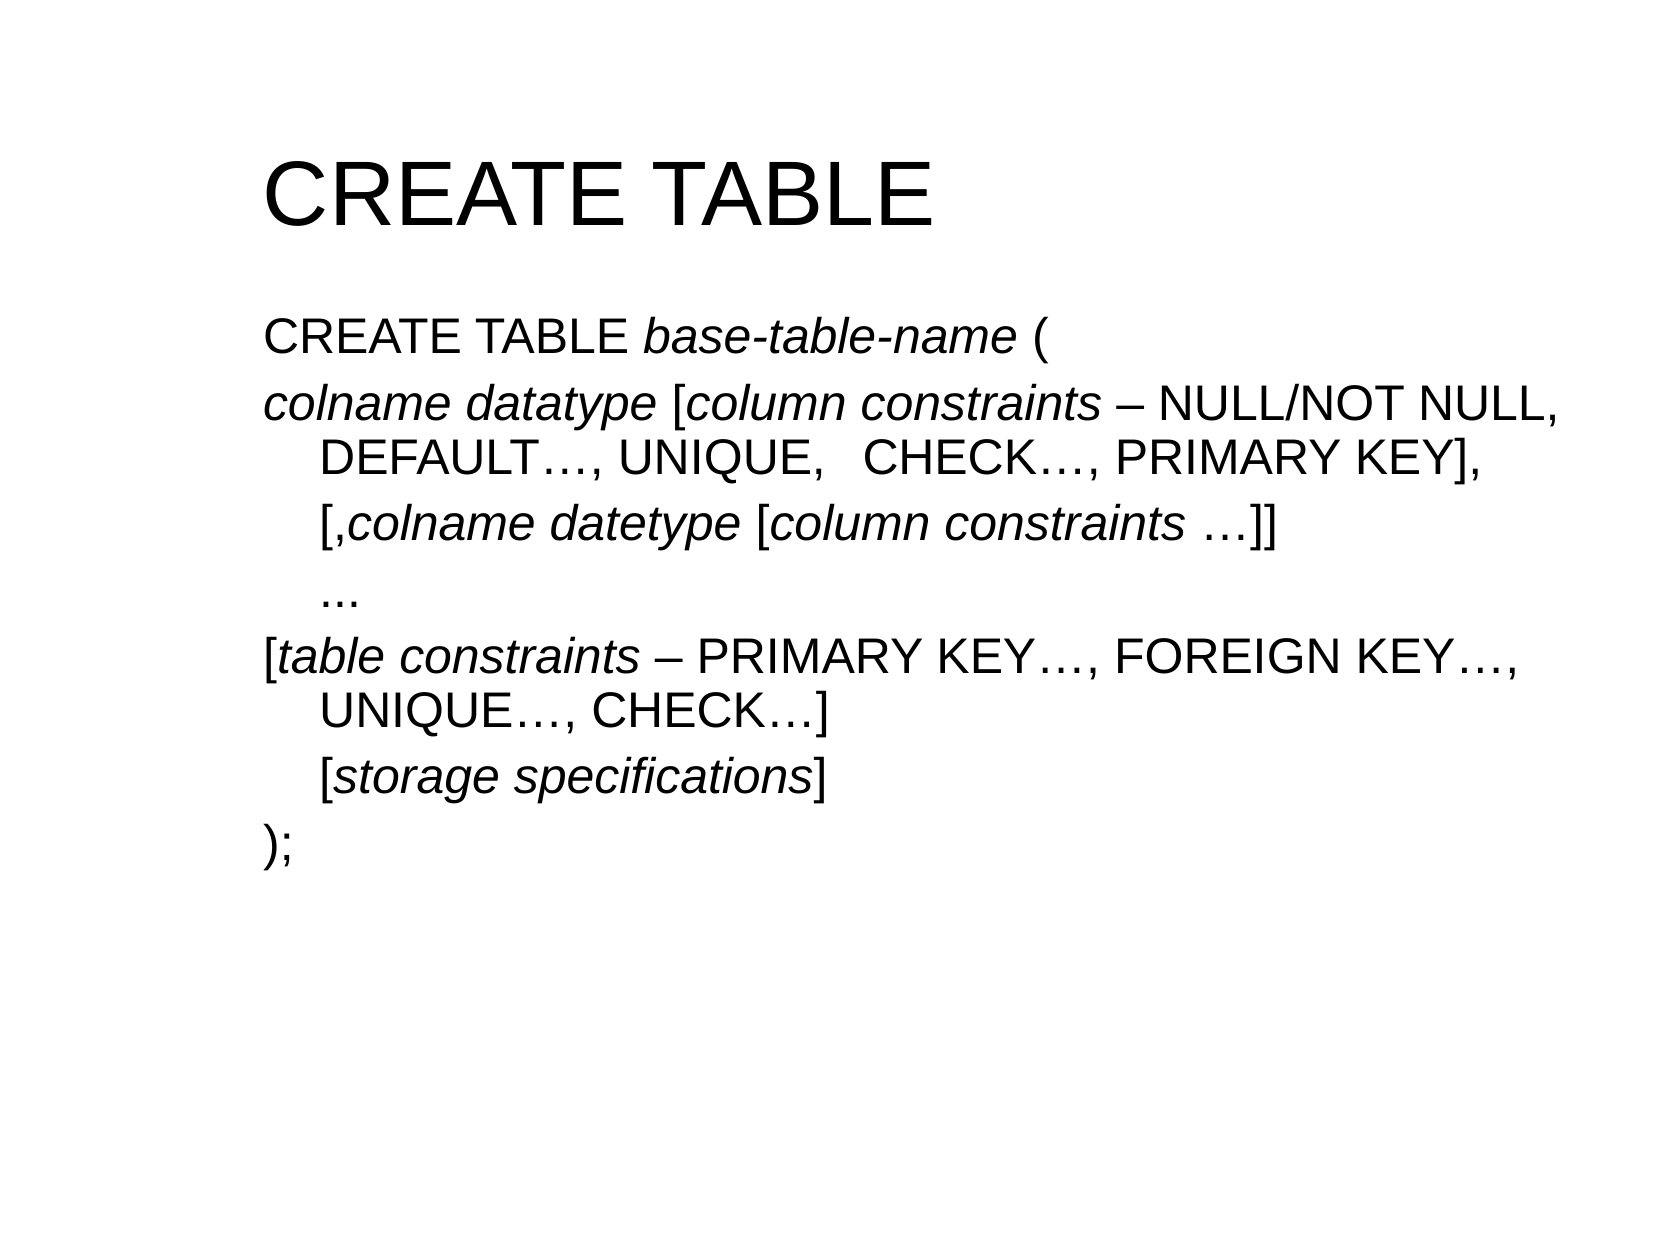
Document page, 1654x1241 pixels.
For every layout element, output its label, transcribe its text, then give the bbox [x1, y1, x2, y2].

list CREATE TABLE base-table-name ( colname datatype [column constraints – NULL/NOT NULL, DEFAULT…, UNIQUE, CHECK…, PRIMARY KEY], [,colname datetype [column constraints …]] ... [table constraints – PRIMARY KEY…, FOREIGN KEY…, UNIQUE…, CHECK…] [storage specifications] ); [247, 303, 1654, 1048]
title CREATE TABLE [247, 44, 1654, 252]
